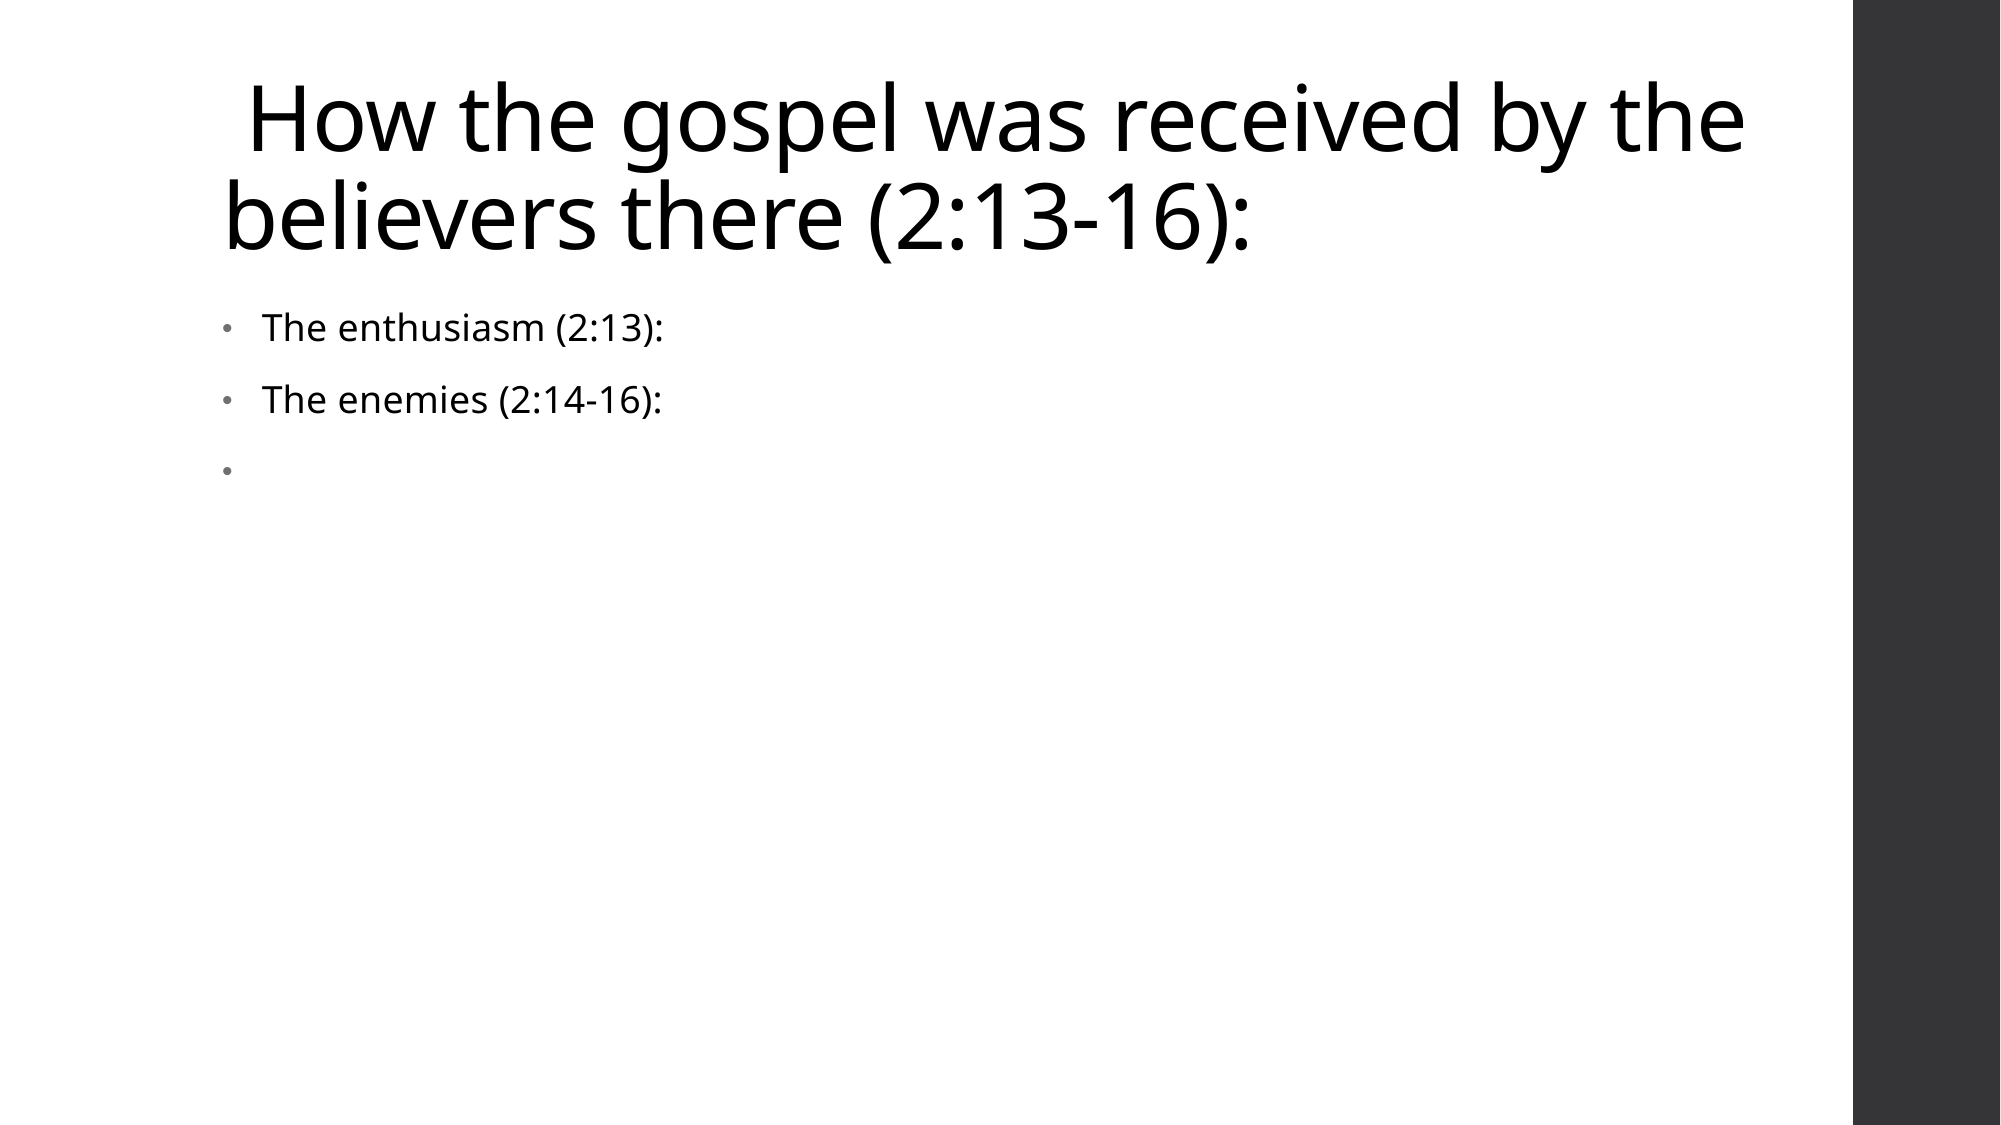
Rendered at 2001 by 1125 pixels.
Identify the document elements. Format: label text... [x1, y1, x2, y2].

list The enthusiasm (2:13): The enemies (2:14-16): [206, 299, 1617, 1014]
title How the gospel was received by the believers there (2:13-16): [206, 60, 1797, 278]
